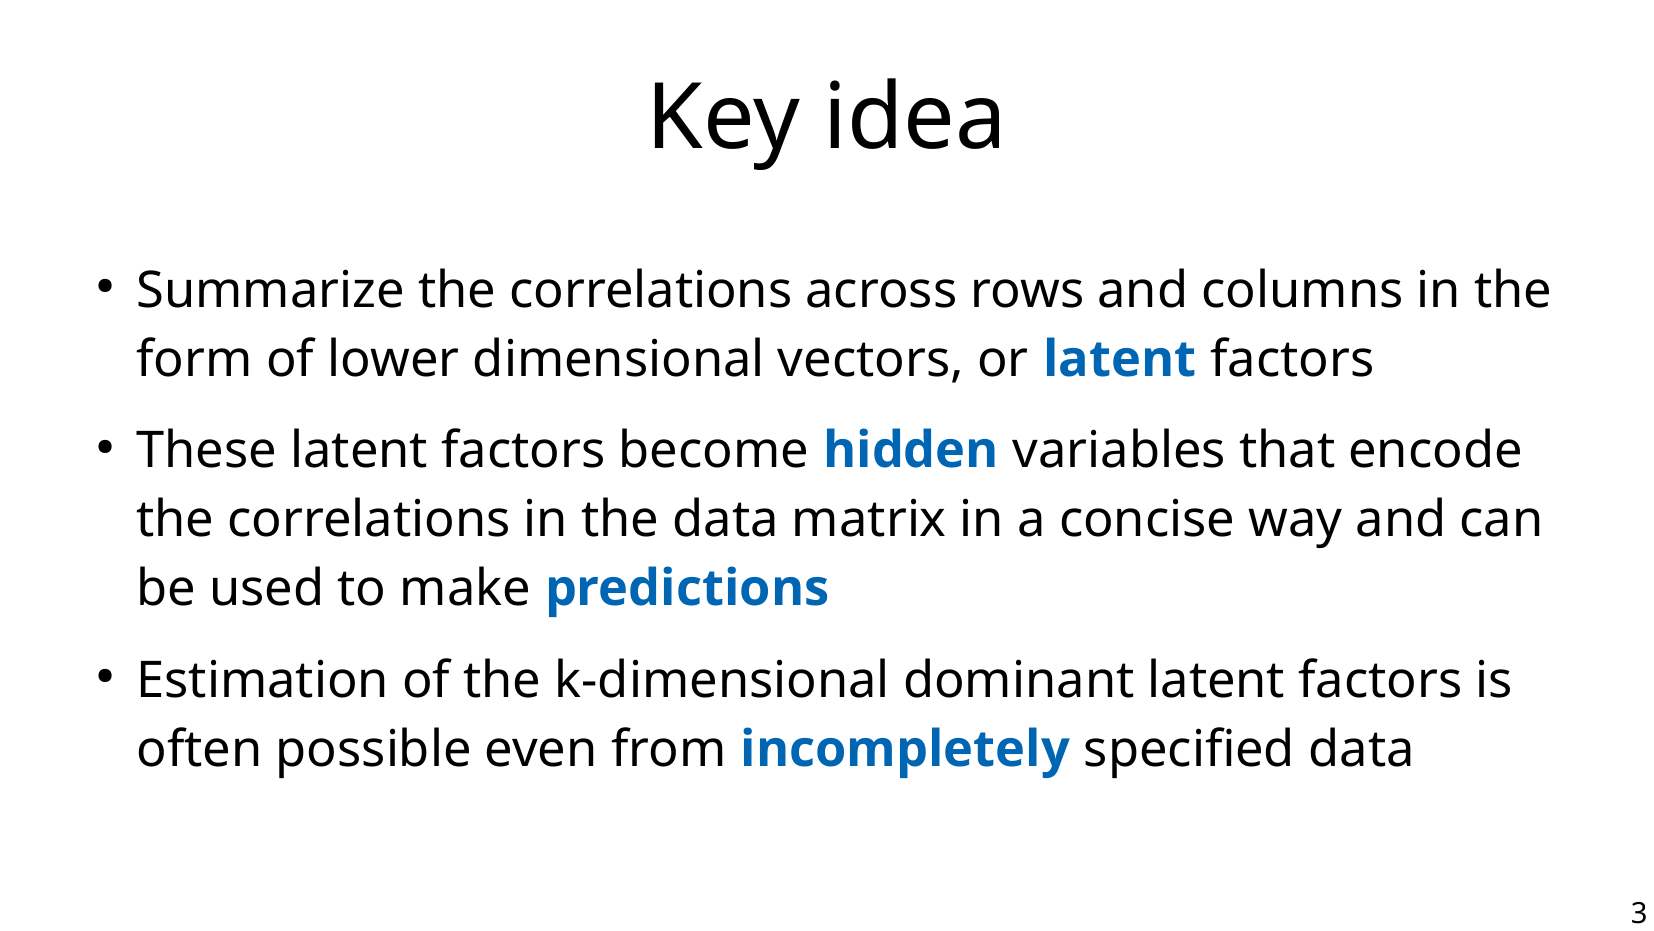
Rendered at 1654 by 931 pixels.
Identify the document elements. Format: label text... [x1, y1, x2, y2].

title Key idea [82, 1, 1571, 226]
list Summarize the correlations across rows and columns in the form of lower dimensional vectors, or latent factors These latent factors become hidden variables that encode the correlations in the data matrix in a concise way and can be used to make predictions Estimation of the k-dimensional dominant latent factors is often possible even from incompletely specified data [82, 253, 1571, 793]
